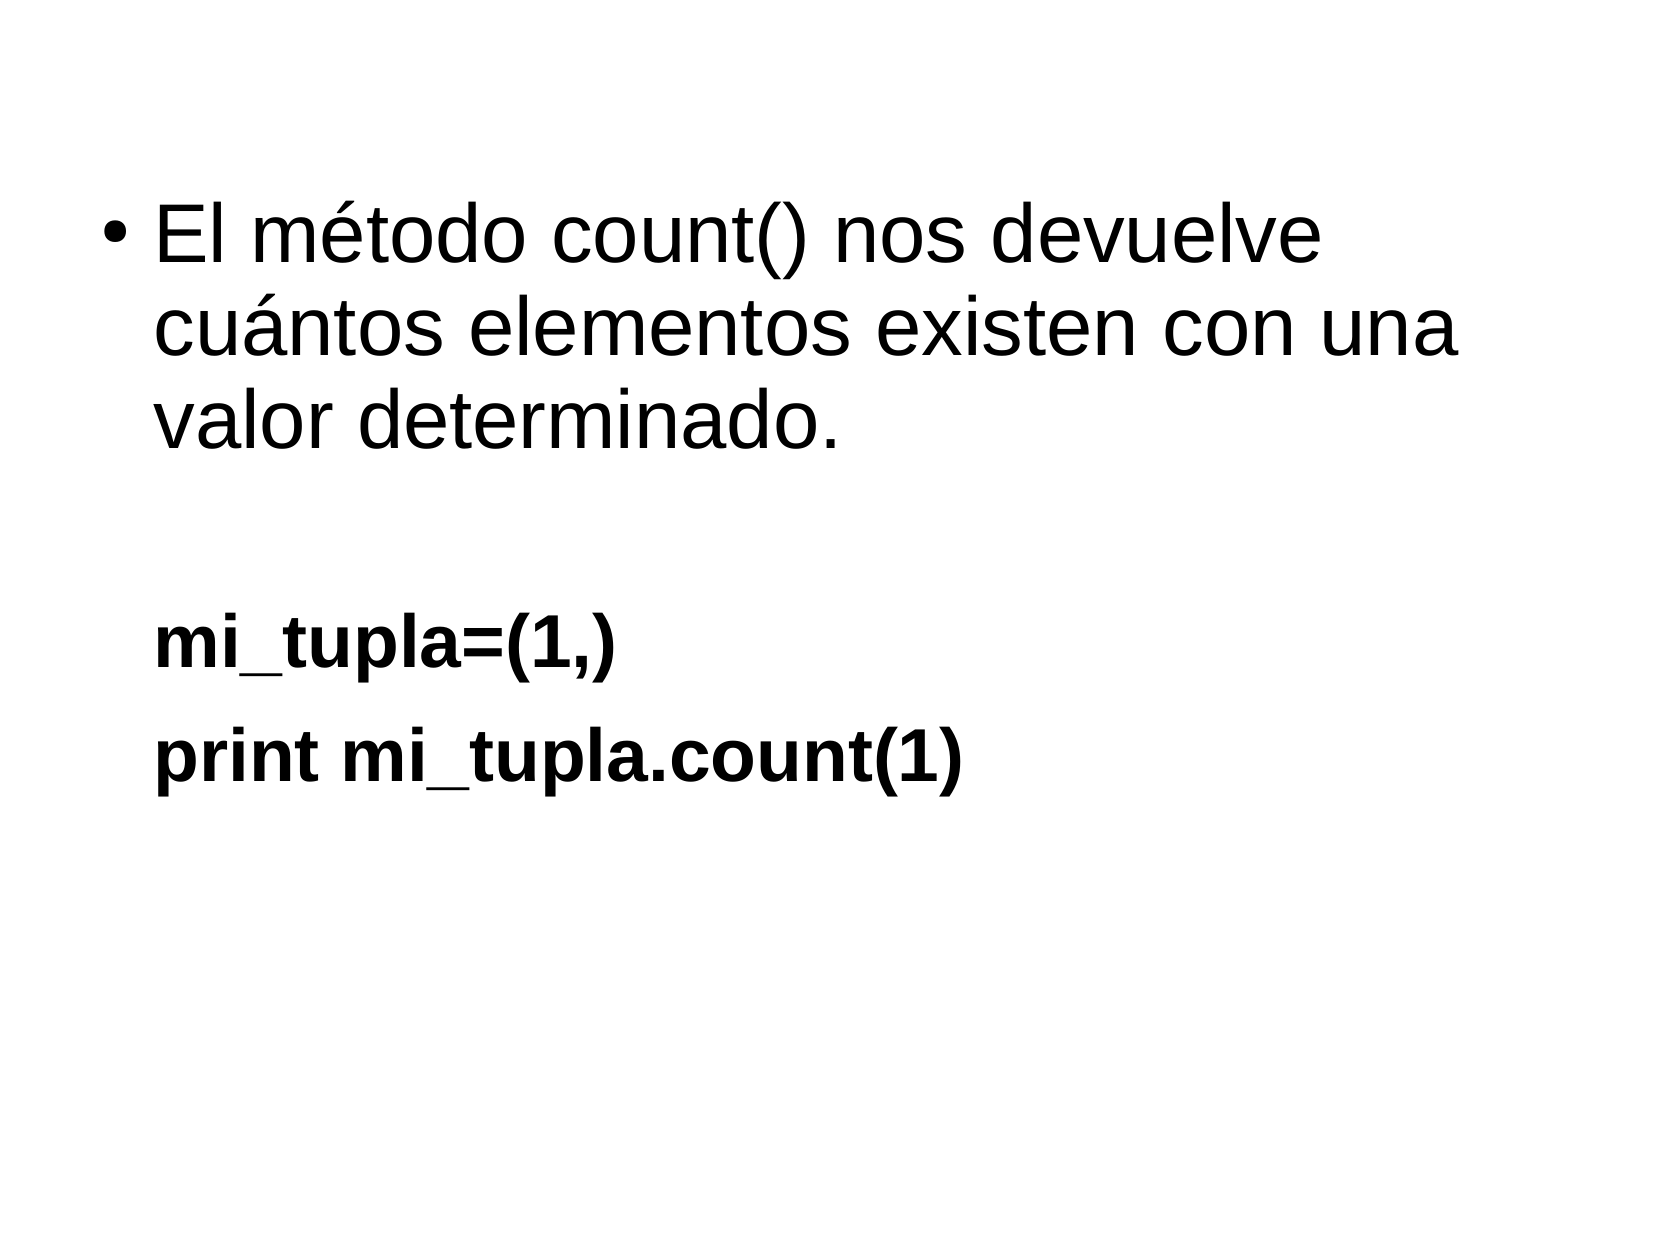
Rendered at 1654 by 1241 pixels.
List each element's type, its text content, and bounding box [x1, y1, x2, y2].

list El método count() nos devuelve cuántos elementos existen con una valor determinado. mi_tupla=(1,) print mi_tupla.count(1) [82, 82, 1571, 1010]
